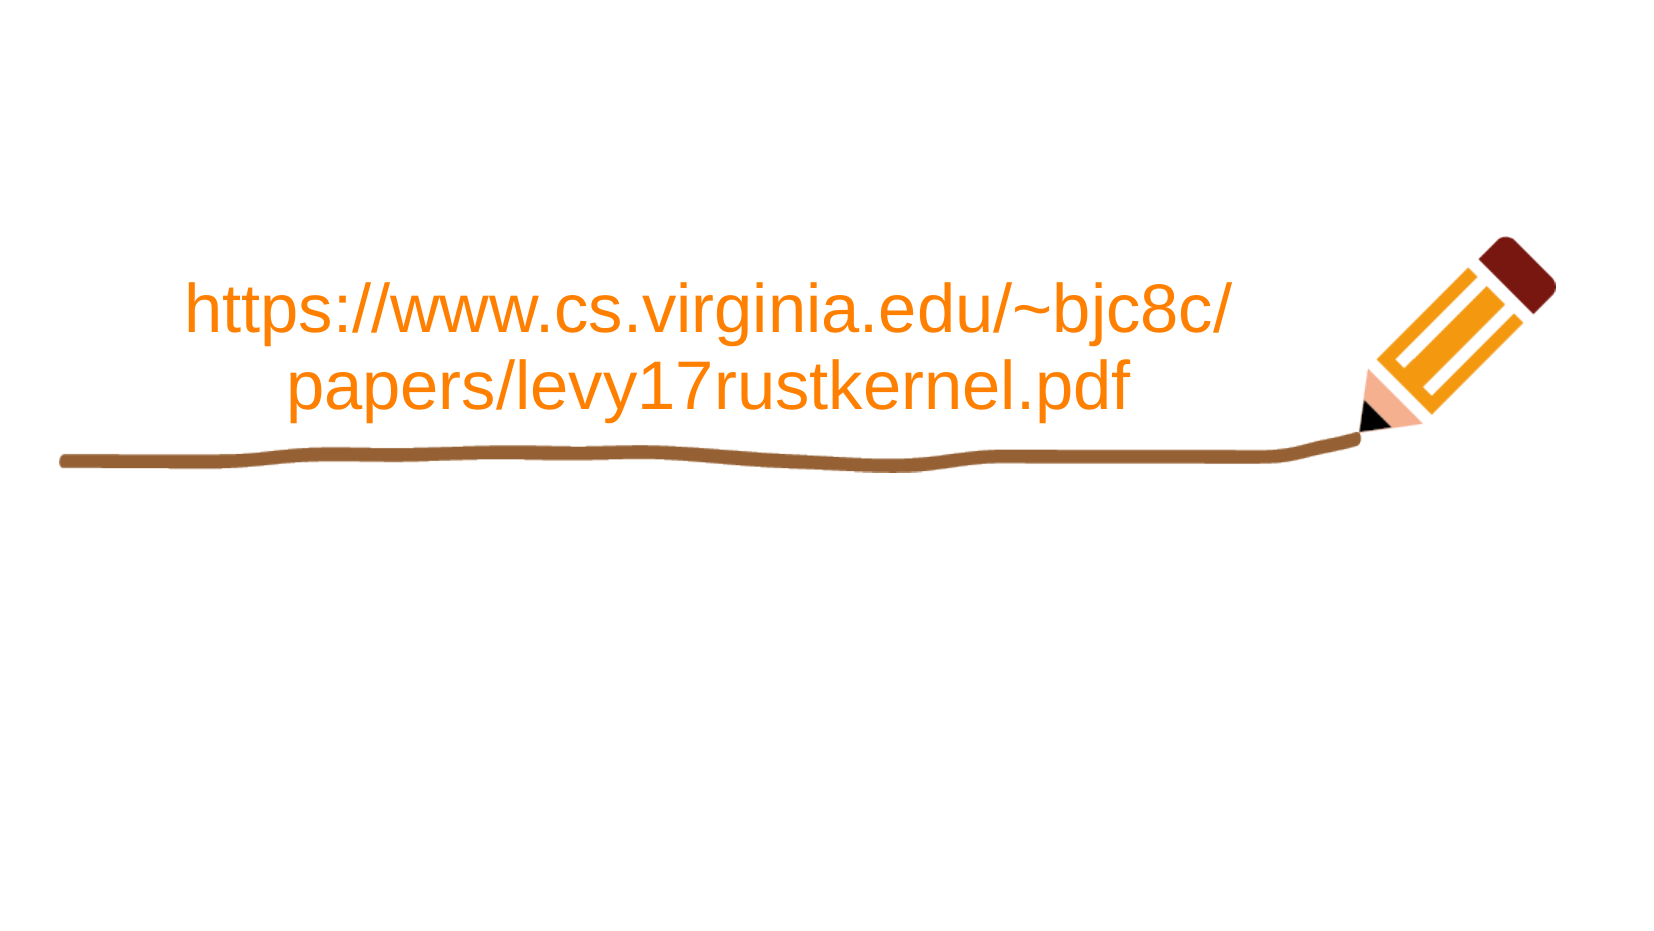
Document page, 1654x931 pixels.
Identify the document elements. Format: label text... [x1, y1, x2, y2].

picture [59, 236, 1556, 473]
title https://www.cs.virginia.edu/~bjc8c/papers/levy17rustkernel.pdf [88, 265, 1329, 429]
